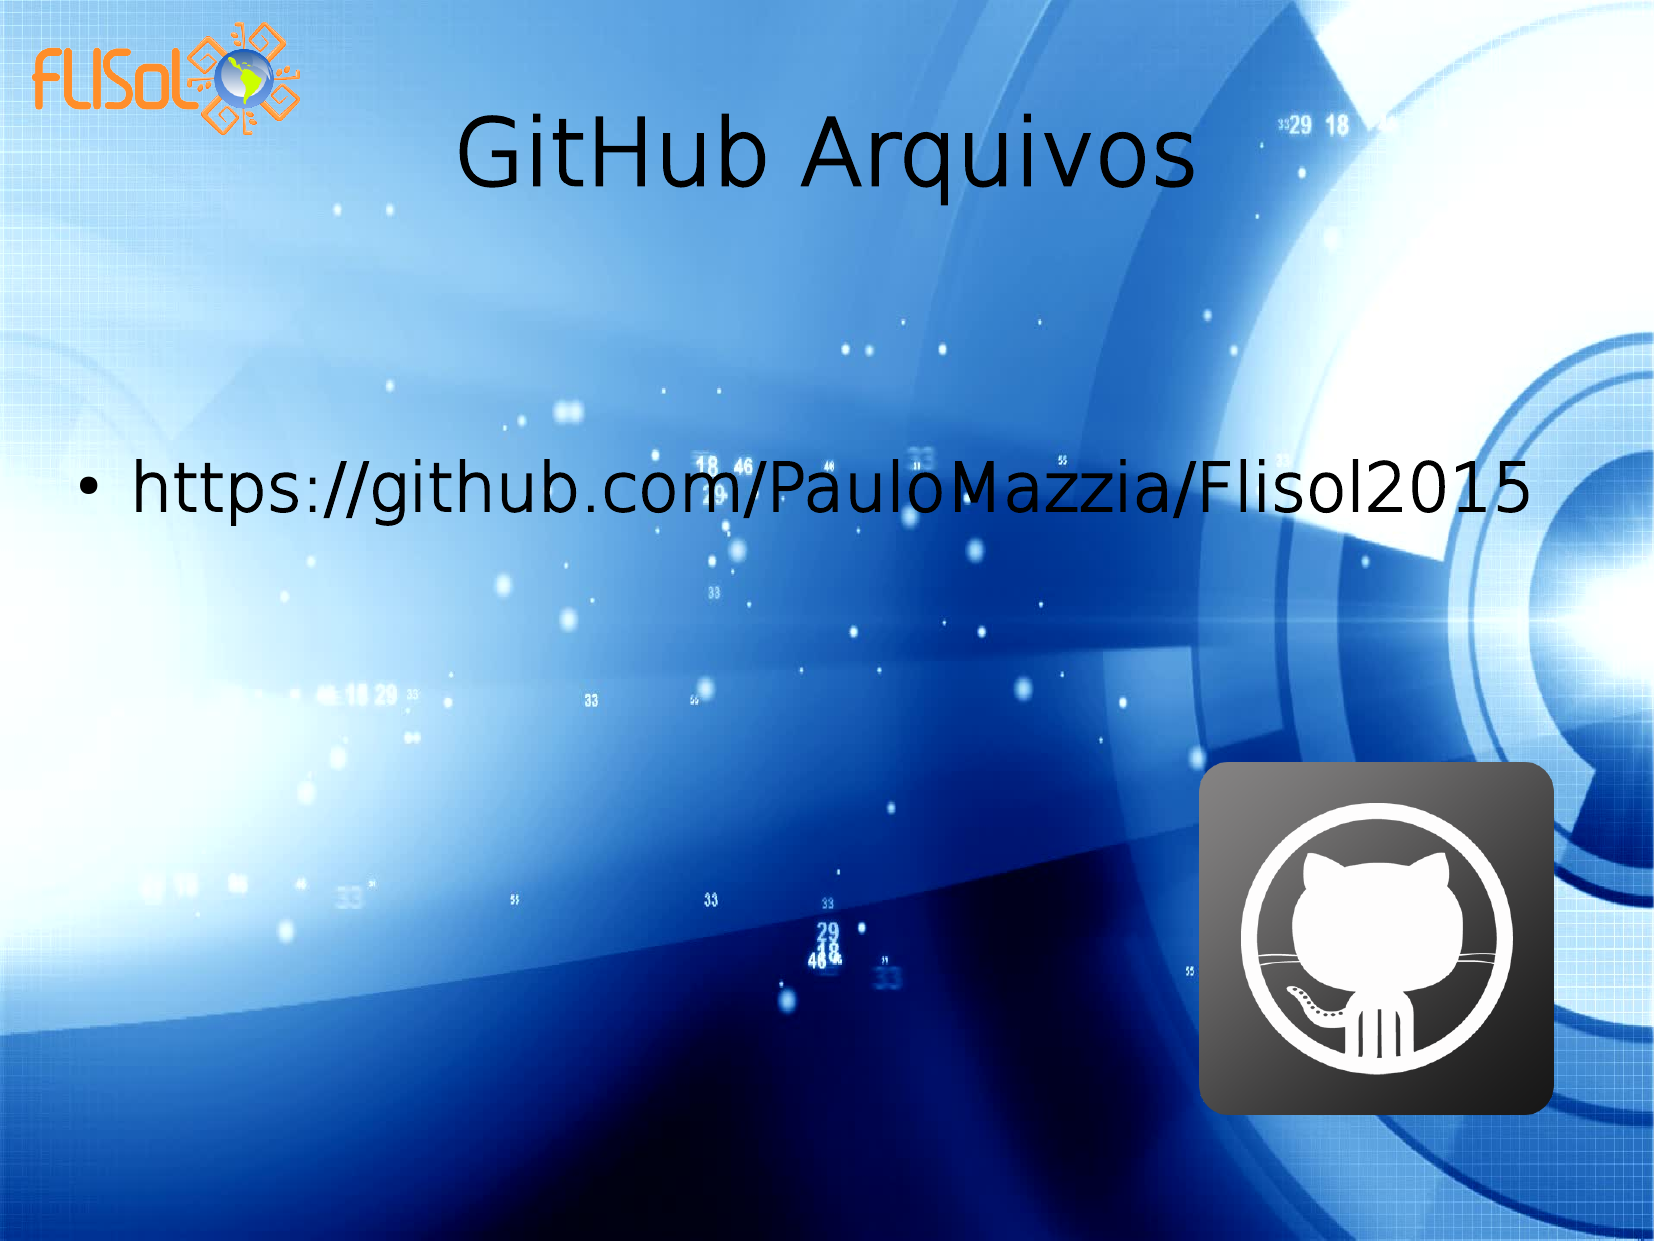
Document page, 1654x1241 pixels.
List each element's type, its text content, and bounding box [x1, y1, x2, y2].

title GitHub Arquivos [82, 49, 1571, 257]
picture [0, 0, 1654, 1241]
list https://github.com/PauloMazzia/Flisol2015 [59, 448, 1595, 549]
